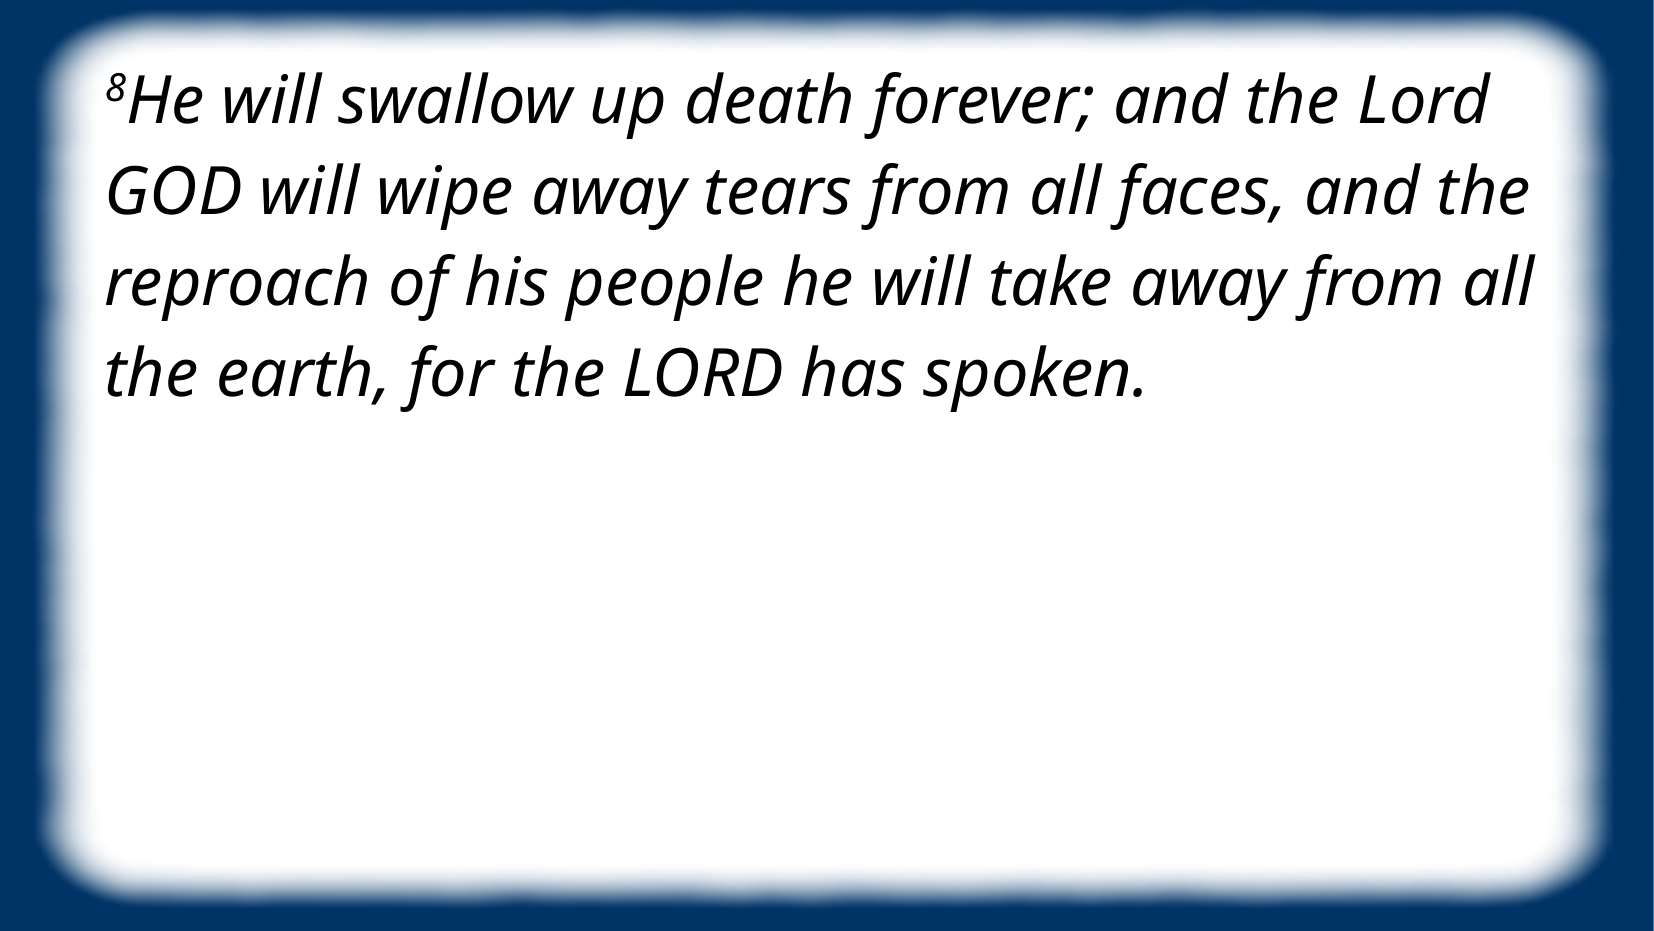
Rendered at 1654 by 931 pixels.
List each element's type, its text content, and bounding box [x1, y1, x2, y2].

text_box 8He will swallow up death forever; and the Lord GOD will wipe away tears from all faces, and the reproach of his people he will take away from all the earth, for the LORD has spoken. [90, 45, 1561, 421]
picture [0, 0, 1654, 931]
